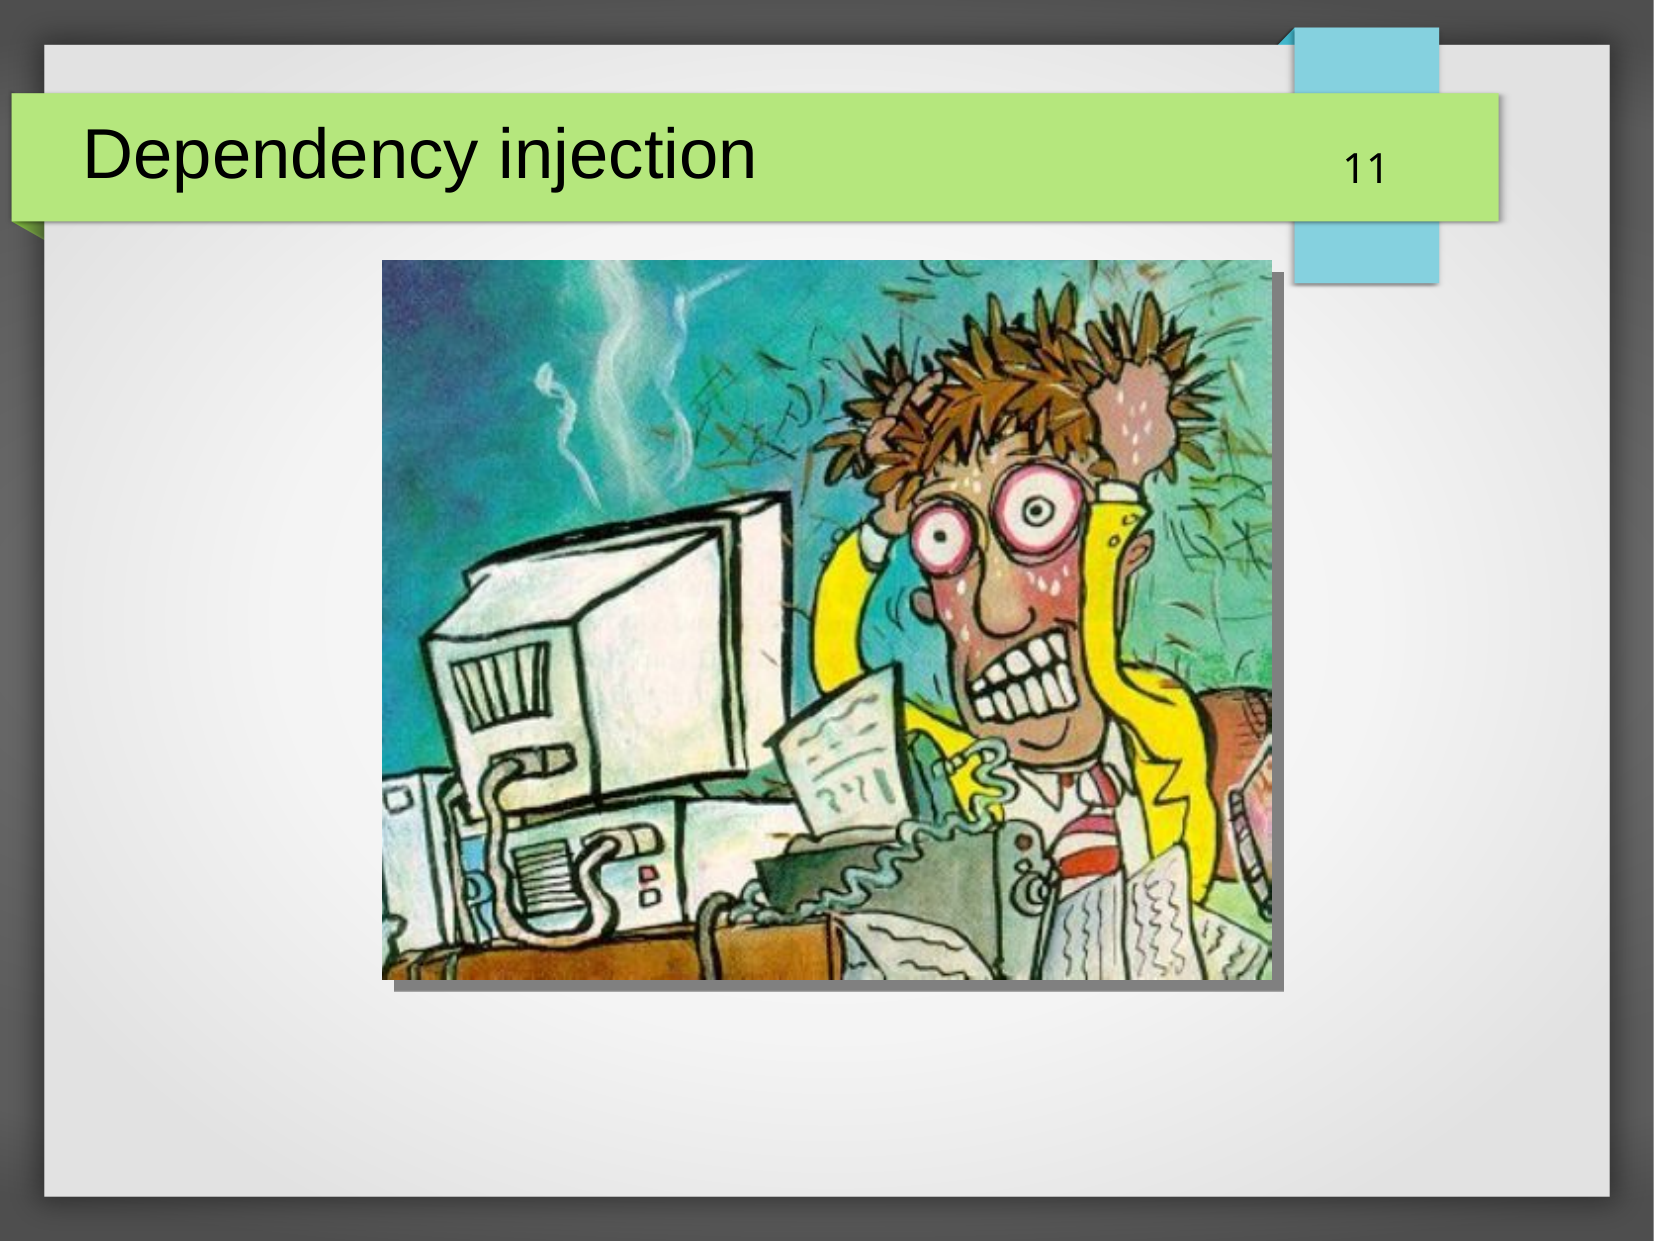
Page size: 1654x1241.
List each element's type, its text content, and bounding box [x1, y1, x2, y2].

title Dependency injection [82, 94, 1264, 213]
picture [0, 0, 1654, 1241]
text_box <number> [1254, 131, 1479, 207]
